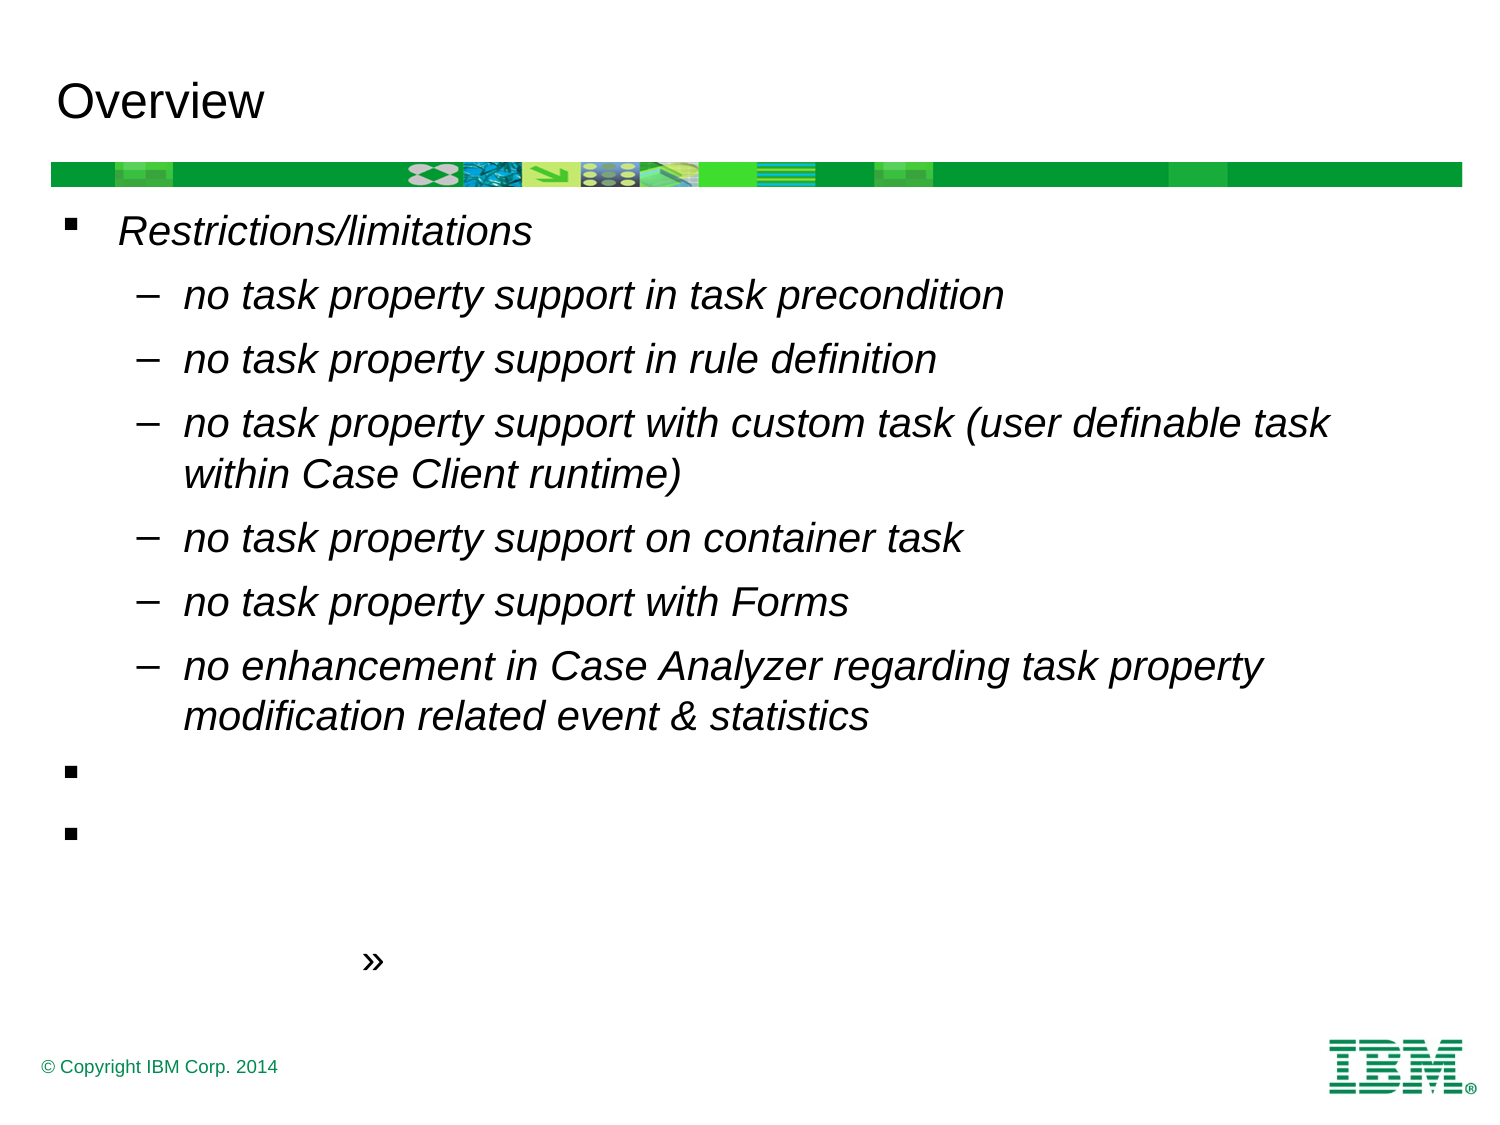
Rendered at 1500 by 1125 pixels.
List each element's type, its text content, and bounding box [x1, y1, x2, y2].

title Overview [41, 31, 1500, 165]
picture [50, 165, 1463, 189]
list Restrictions/limitations no task property support in task precondition no task property support in rule definition no task property support with custom task (user definable task within Case Client runtime) no task property support on container task no task property support with Forms no enhancement in Case Analyzer regarding task property modification related event & statistics [46, 194, 1443, 992]
picture [1327, 1037, 1479, 1096]
